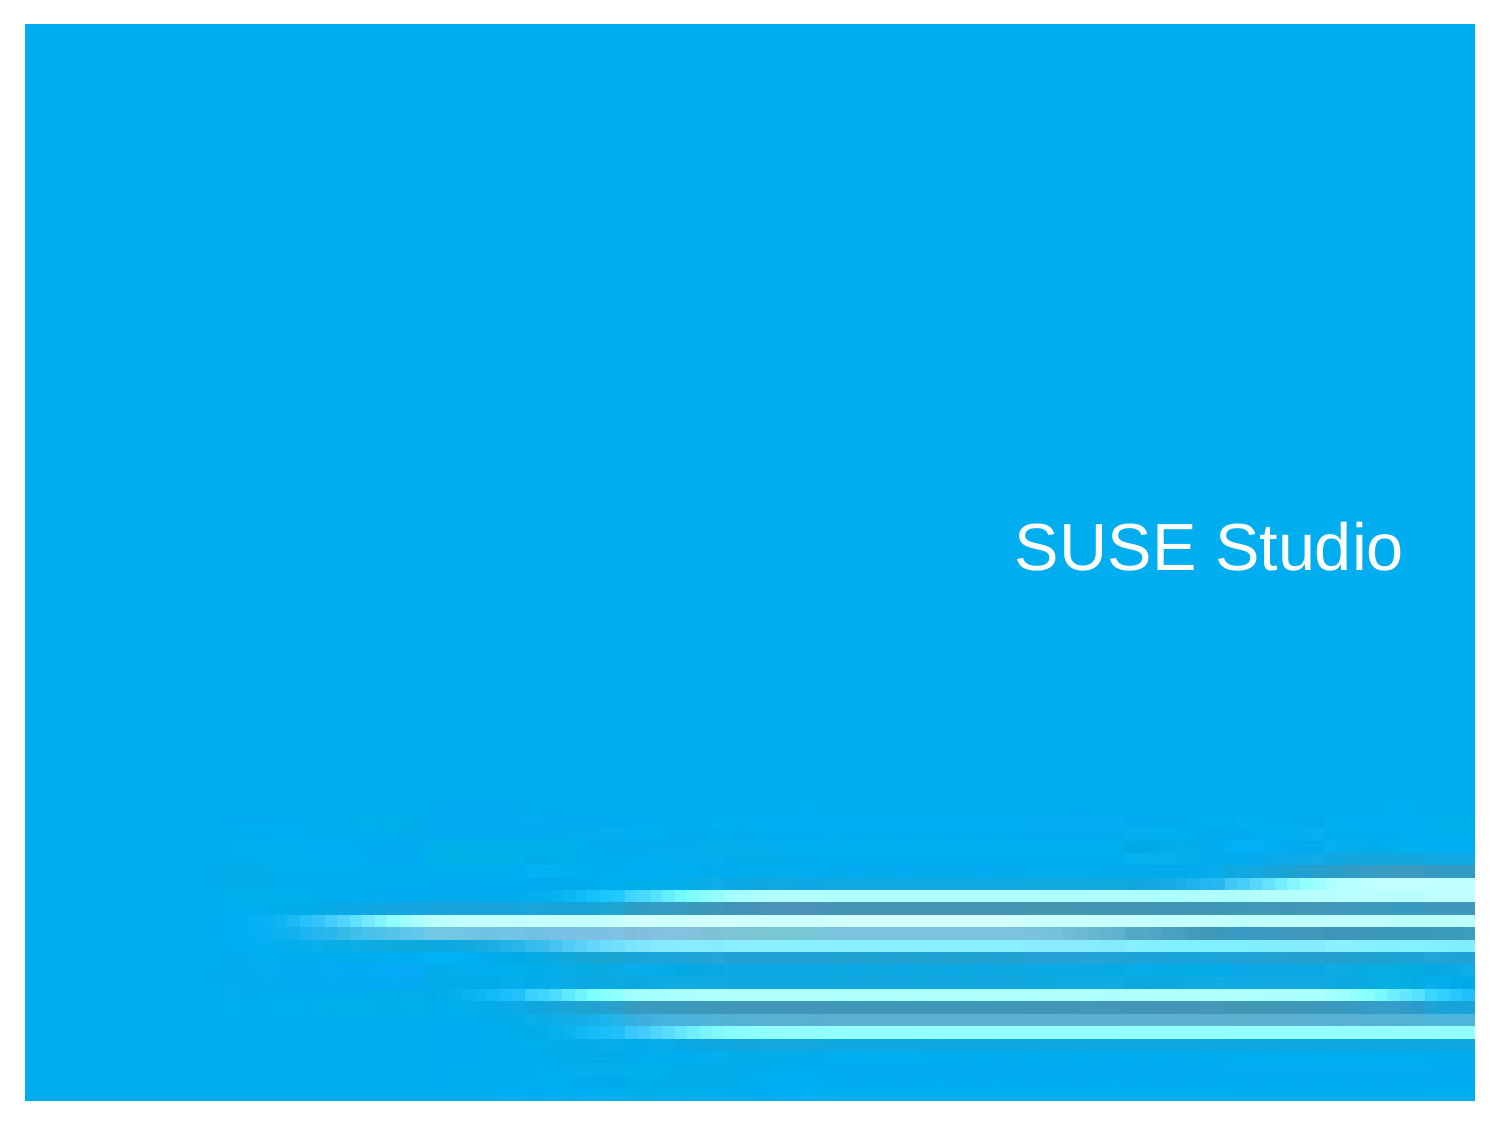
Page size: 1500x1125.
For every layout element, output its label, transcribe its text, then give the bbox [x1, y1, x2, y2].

picture [288, 854, 1475, 963]
title SUSE Studio [53, 449, 1404, 638]
picture [488, 978, 1475, 1050]
